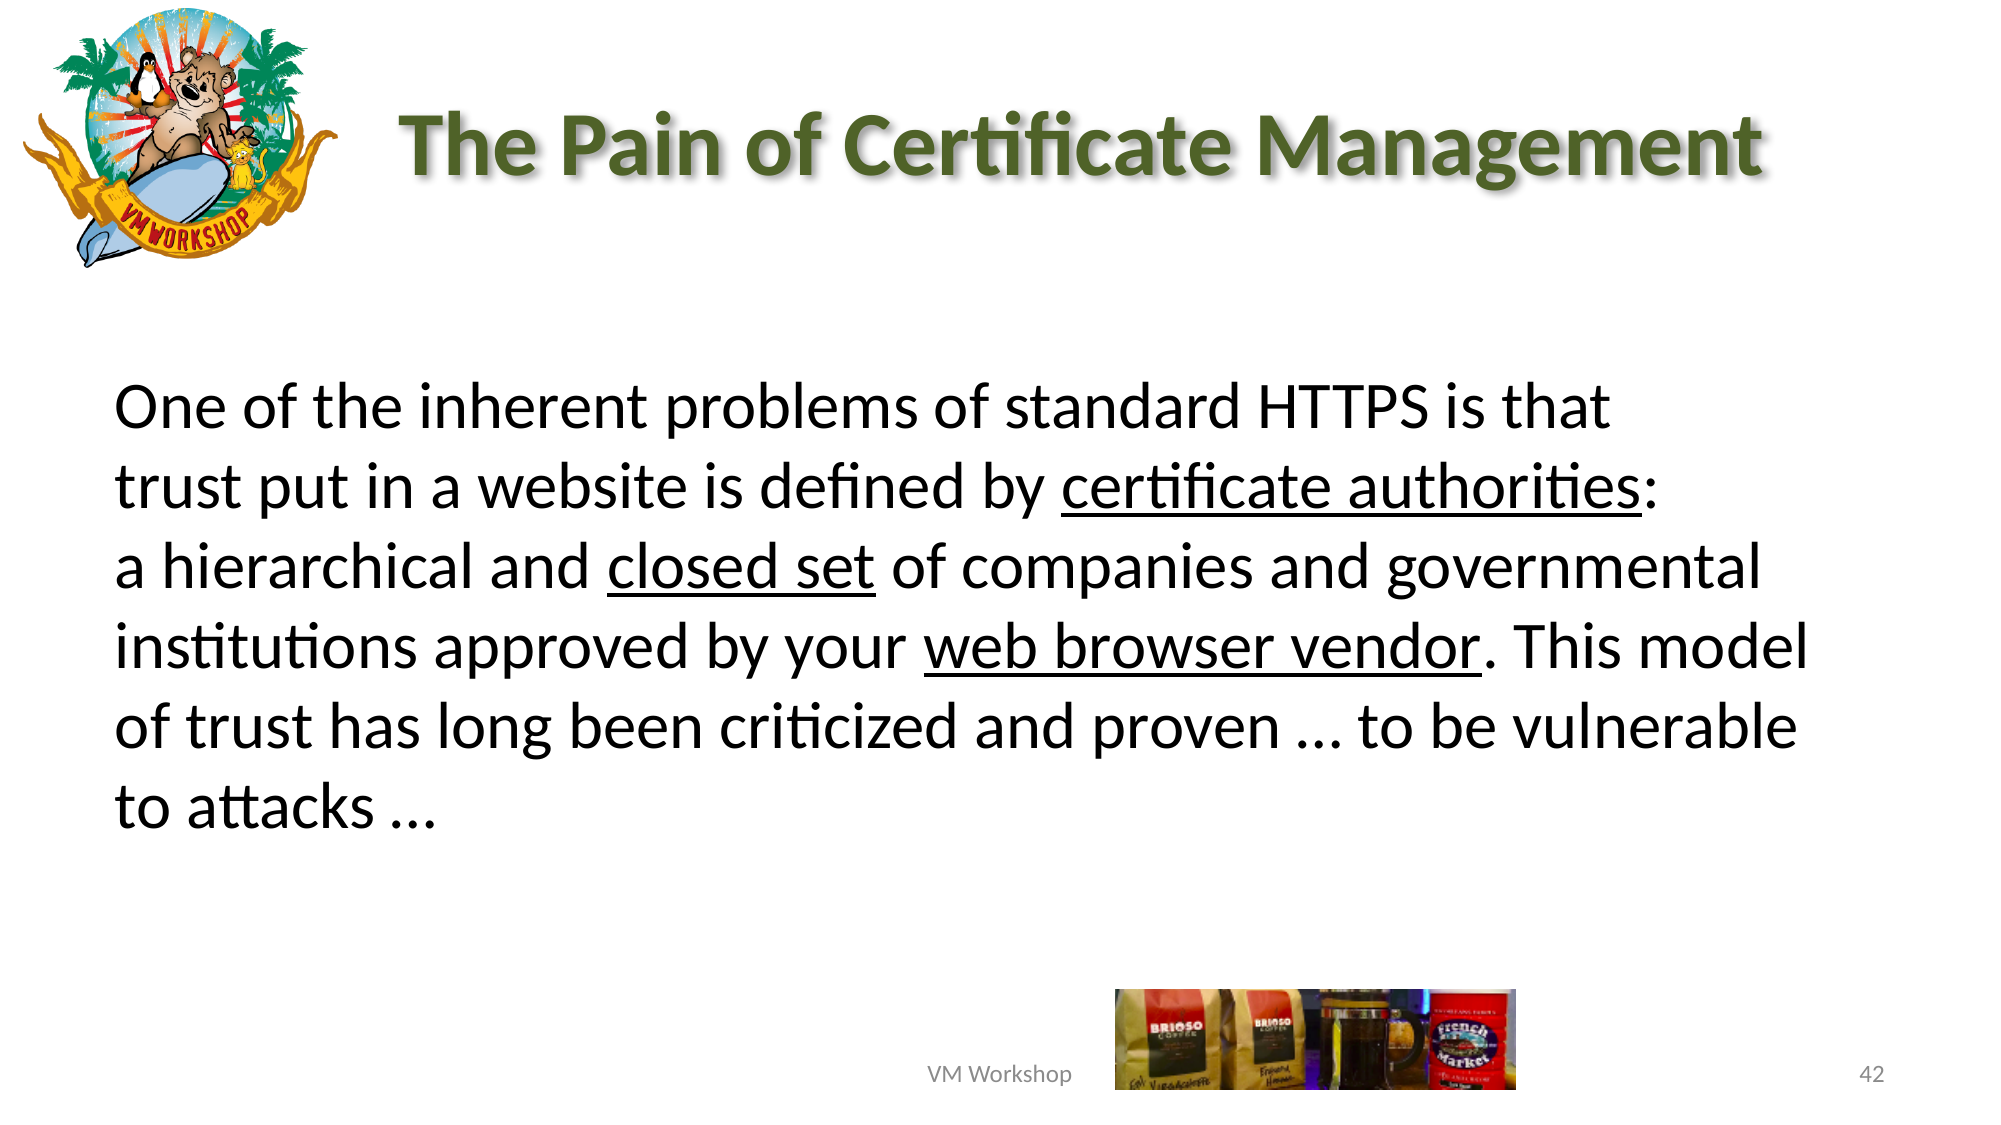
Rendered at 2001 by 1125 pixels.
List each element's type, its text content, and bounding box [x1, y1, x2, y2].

title The Pain of Certificate Management [383, 45, 1913, 233]
list One of the inherent problems of standard HTTPS is that trust put in a website is defined by certificate authorities: a hierarchical and closed set of companies and governmental institutions approved by your web browser vendor. This model of trust has long been criticized and proven … to be vulnerable to attacks … [99, 260, 1900, 1004]
picture [23, 8, 338, 269]
picture [1115, 1004, 1516, 1090]
